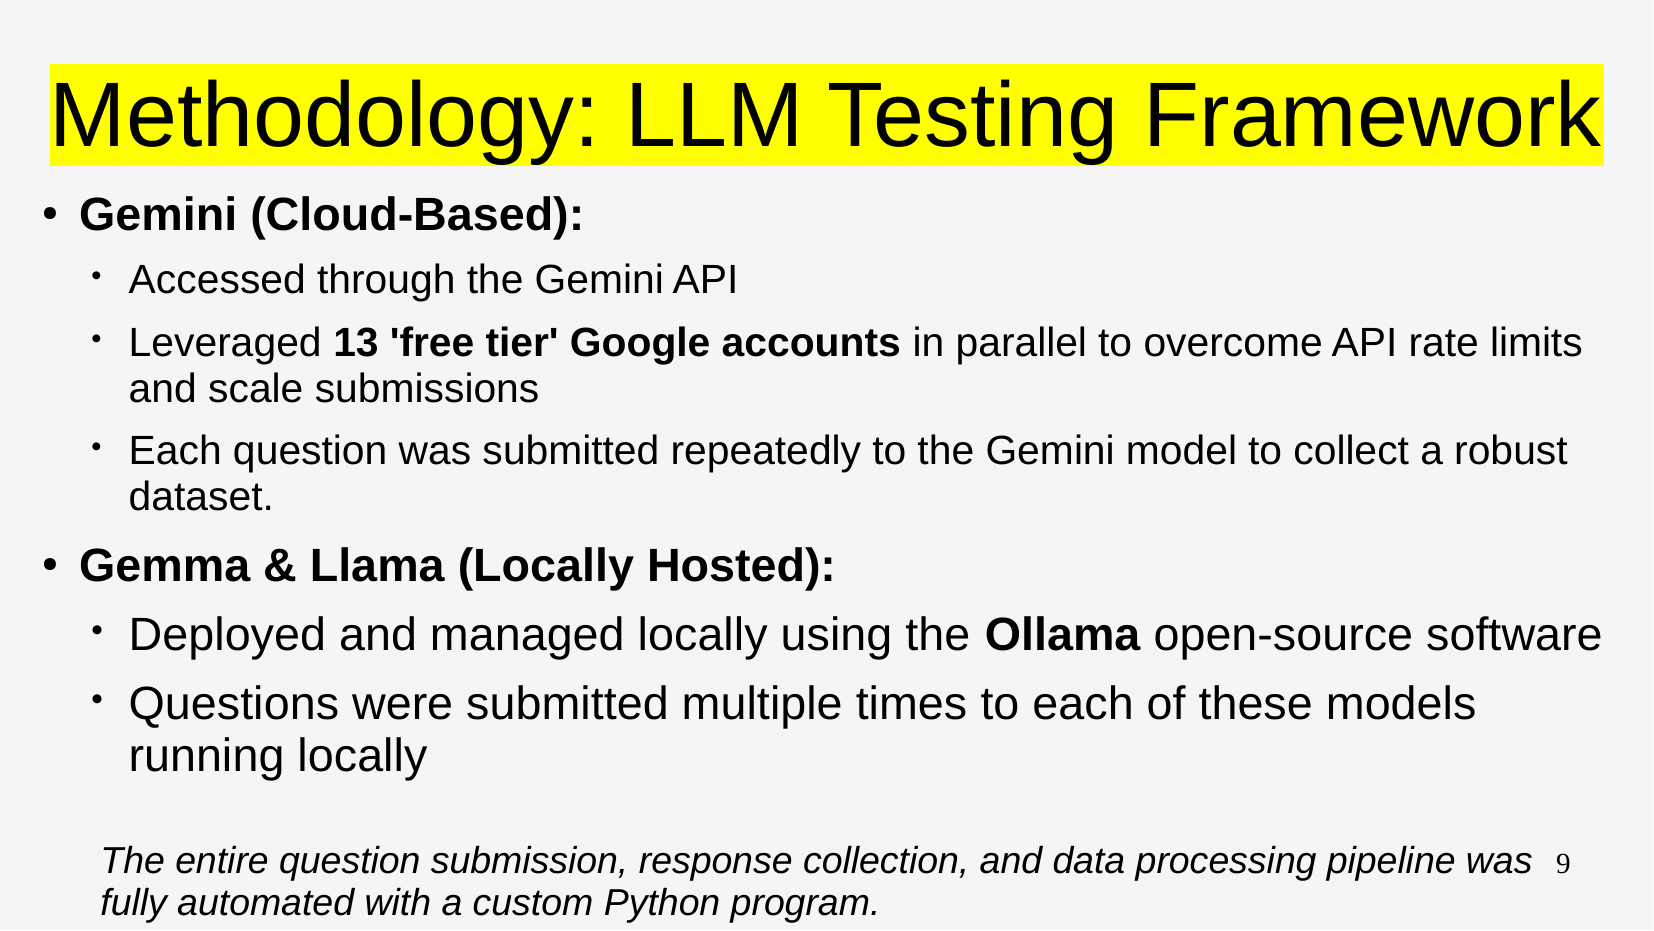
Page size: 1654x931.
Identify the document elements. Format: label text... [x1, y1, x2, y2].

list The entire question submission, response collection, and data processing pipeline was fully automated with a custom Python program. [29, 797, 1536, 931]
list Gemini (Cloud-Based): Accessed through the Gemini API Leveraged 13 'free tier' Google accounts in parallel to overcome API rate limits and scale submissions Each question was submitted repeatedly to the Gemini model to collect a robust dataset. Gemma & Llama (Locally Hosted): Deployed and managed locally using the Ollama open-source software Questions were submitted multiple times to each of these models running locally [29, 188, 1625, 798]
title Methodology: LLM Testing Framework [0, 12, 1654, 218]
